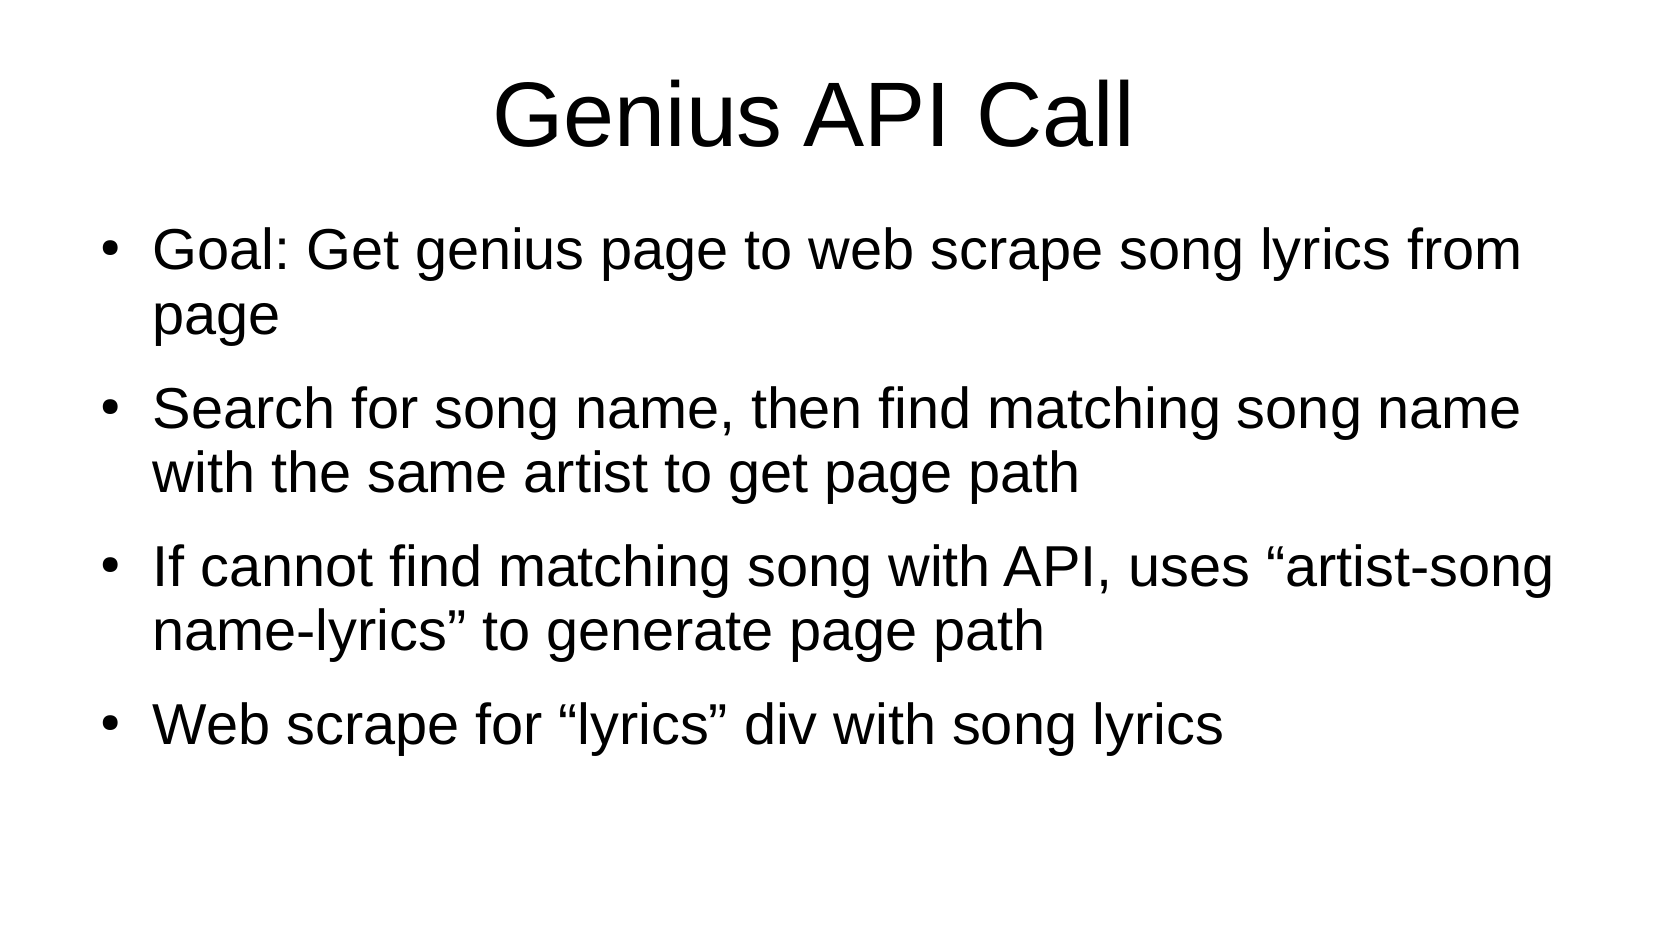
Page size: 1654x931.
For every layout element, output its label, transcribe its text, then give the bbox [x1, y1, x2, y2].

title Genius API Call [82, 37, 1571, 193]
list Goal: Get genius page to web scrape song lyrics from page Search for song name, then find matching song name with the same artist to get page path If cannot find matching song with API, uses “artist-song name-lyrics” to generate page path Web scrape for “lyrics” div with song lyrics [82, 217, 1571, 758]
